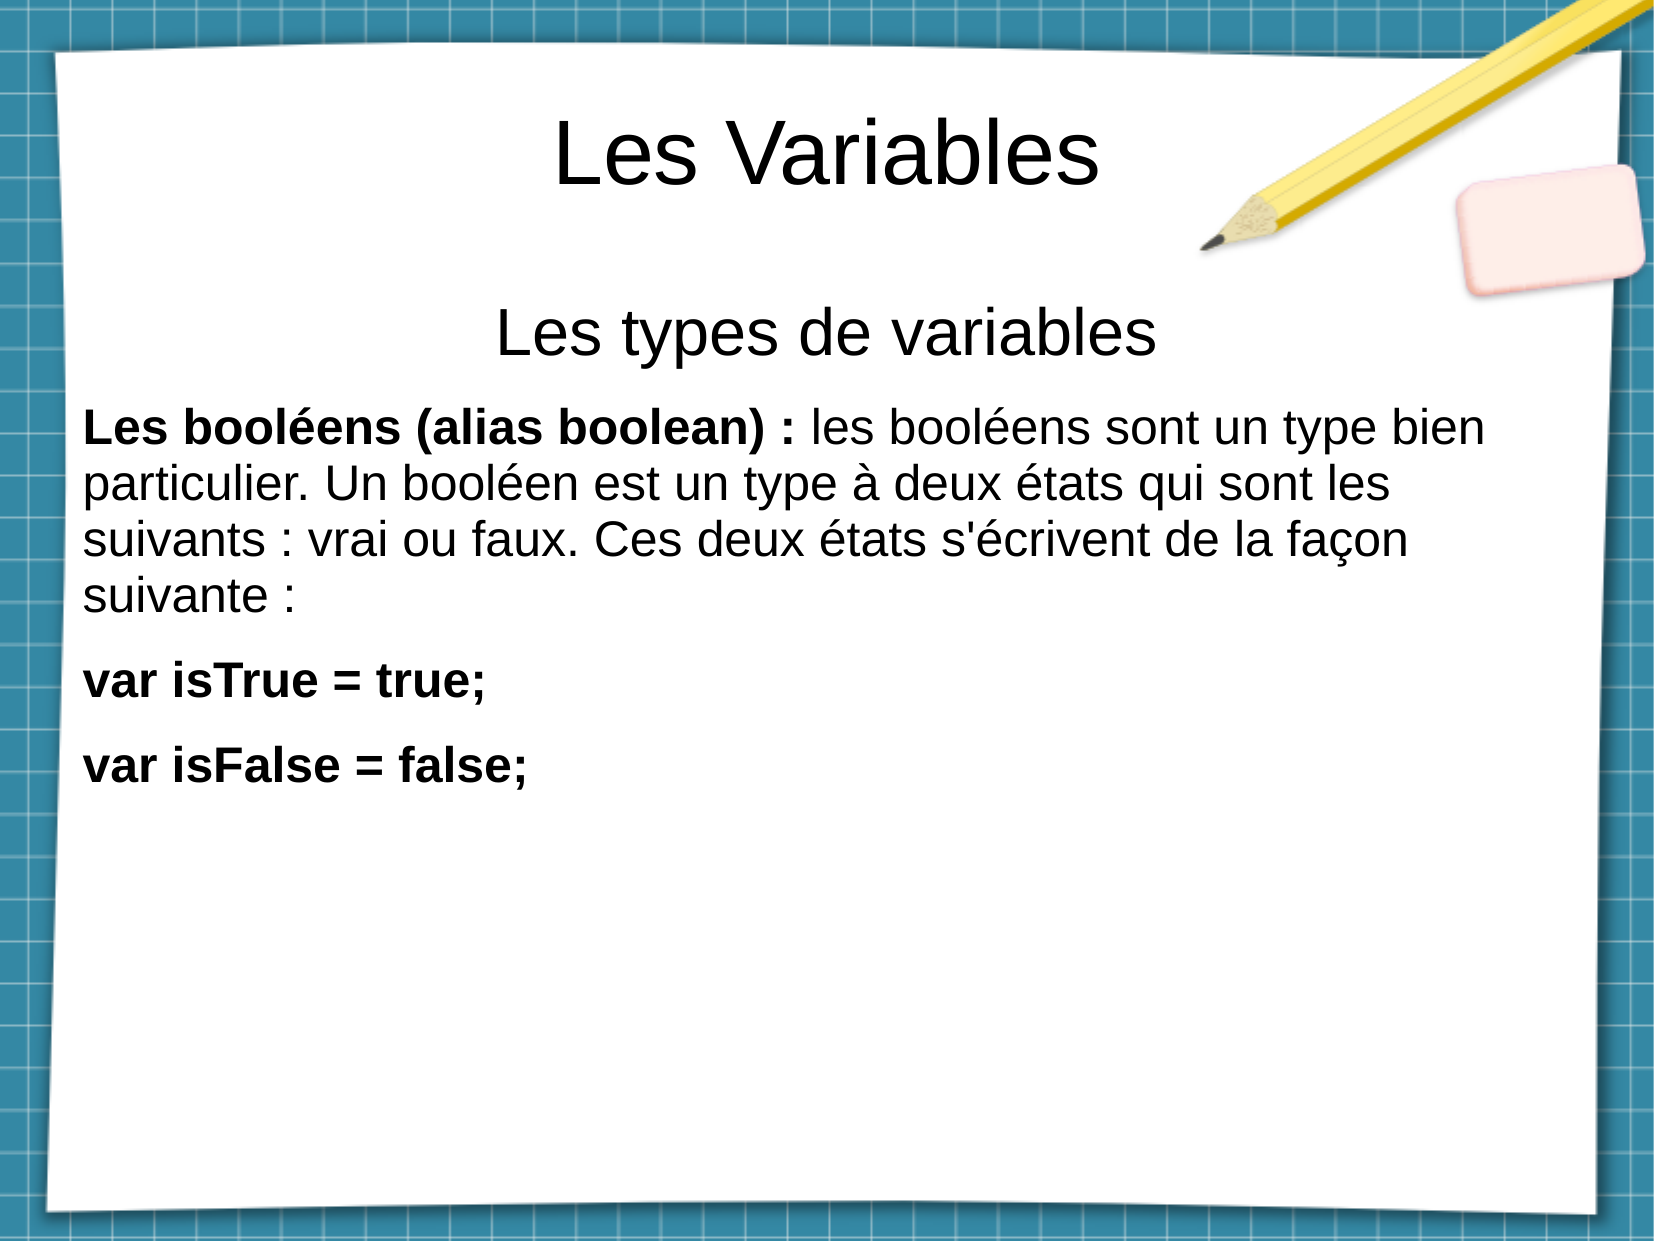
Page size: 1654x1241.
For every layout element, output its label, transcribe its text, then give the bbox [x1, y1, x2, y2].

list Les types de variables Les booléens (alias boolean) : les booléens sont un type bien particulier. Un booléen est un type à deux états qui sont les suivants : vrai ou faux. Ces deux états s'écrivent de la façon suivante : var isTrue = true; var isFalse = false; [82, 295, 1571, 1104]
title Les Variables [82, 49, 1571, 257]
picture [0, 0, 1654, 1241]
